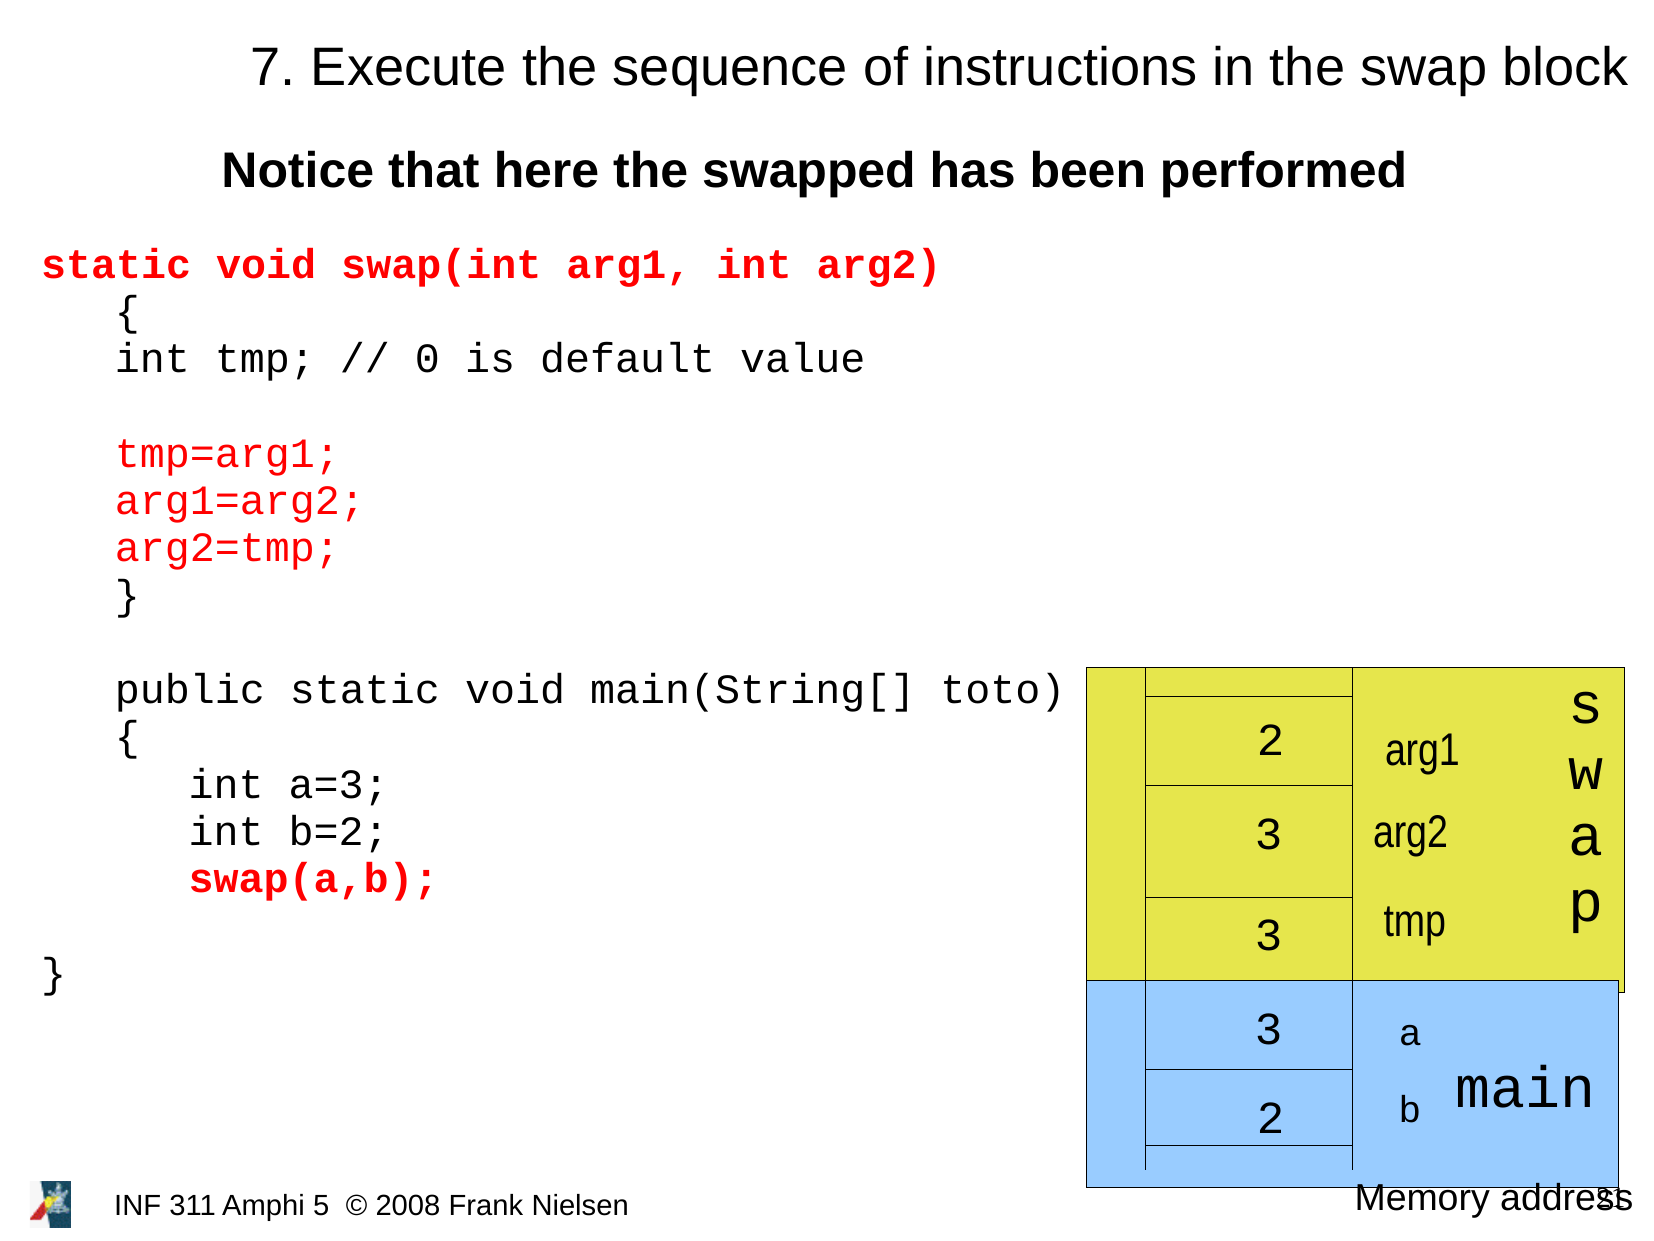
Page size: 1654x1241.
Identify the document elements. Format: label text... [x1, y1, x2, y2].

text_box static void swap(int arg1, int arg2) { int tmp; // 0 is default value tmp=arg1; arg1=arg2; arg2=tmp; } public static void main(String[] toto) { int a=3; int b=2; swap(a,b); } [26, 236, 1270, 974]
text_box arg1 [1358, 708, 1536, 798]
text_box 3 [1240, 804, 1298, 869]
text_box b [1384, 1080, 1436, 1138]
text_box [1146, 981, 1352, 1069]
text_box arg2 [1358, 797, 1506, 886]
text_box [1146, 1070, 1352, 1145]
text_box 7. Execute the sequence of instructions in the swap block [236, 29, 1654, 325]
text_box [1146, 667, 1352, 696]
text_box [1146, 898, 1352, 980]
text_box main [1440, 1051, 1611, 1129]
text_box swap [1553, 667, 1619, 934]
text_box a [1384, 1004, 1436, 1061]
text_box [1086, 667, 1352, 1188]
text_box [1353, 667, 1625, 1169]
text_box Notice that here the swapped has been performed [206, 134, 1424, 207]
text_box [1146, 786, 1352, 897]
text_box 3 [1240, 905, 1298, 969]
text_box 2 [1242, 1088, 1300, 1152]
text_box 3 [1240, 999, 1298, 1064]
text_box 2 [1242, 710, 1300, 774]
picture [29, 1181, 71, 1228]
text_box Memory address [1339, 1169, 1648, 1227]
text_box [1146, 697, 1352, 785]
text_box tmp [1358, 885, 1477, 975]
